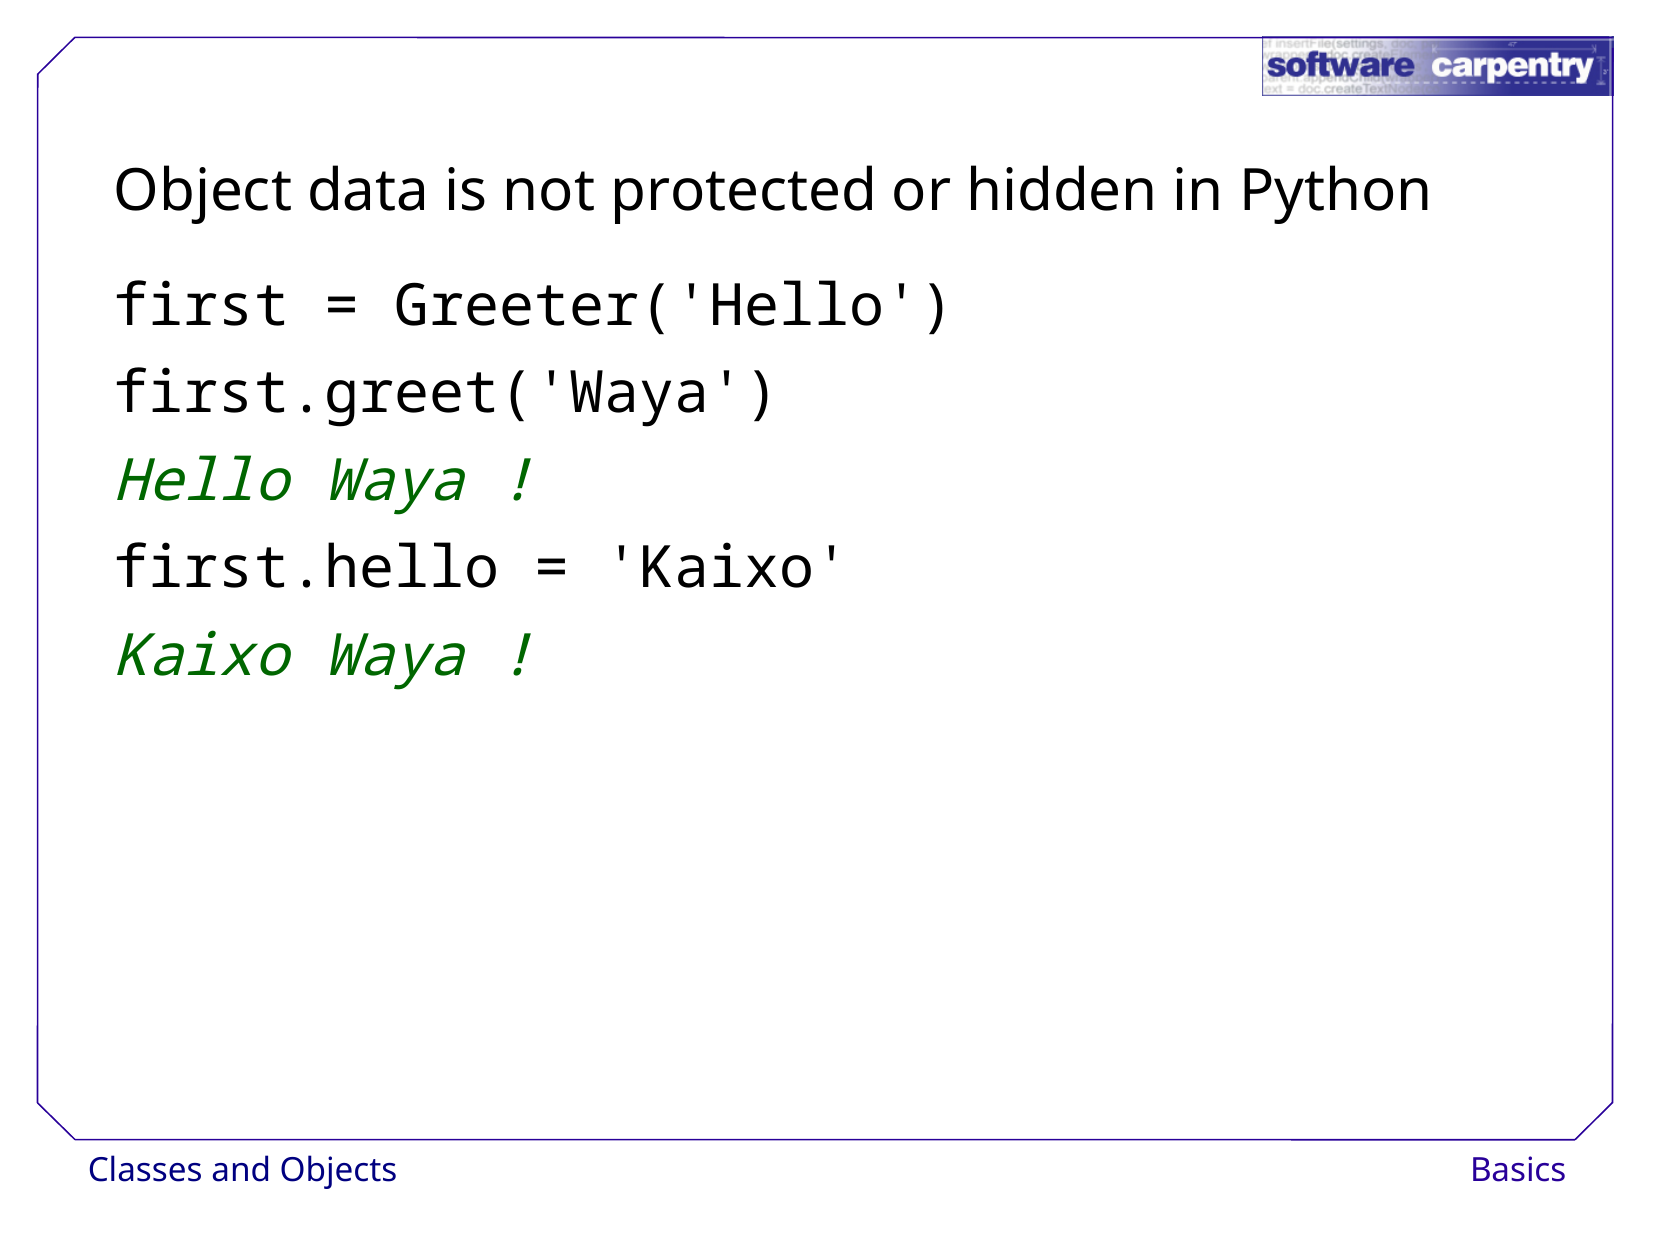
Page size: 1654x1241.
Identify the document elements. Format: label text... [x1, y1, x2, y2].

text_box Object data is not protected or hidden in Python [99, 109, 1517, 231]
picture [1262, 36, 1614, 96]
text_box first = Greeter('Hello') first.greet('Waya') Hello Waya ! first.hello = 'Kaixo' Kaixo Waya ! [99, 241, 1517, 695]
